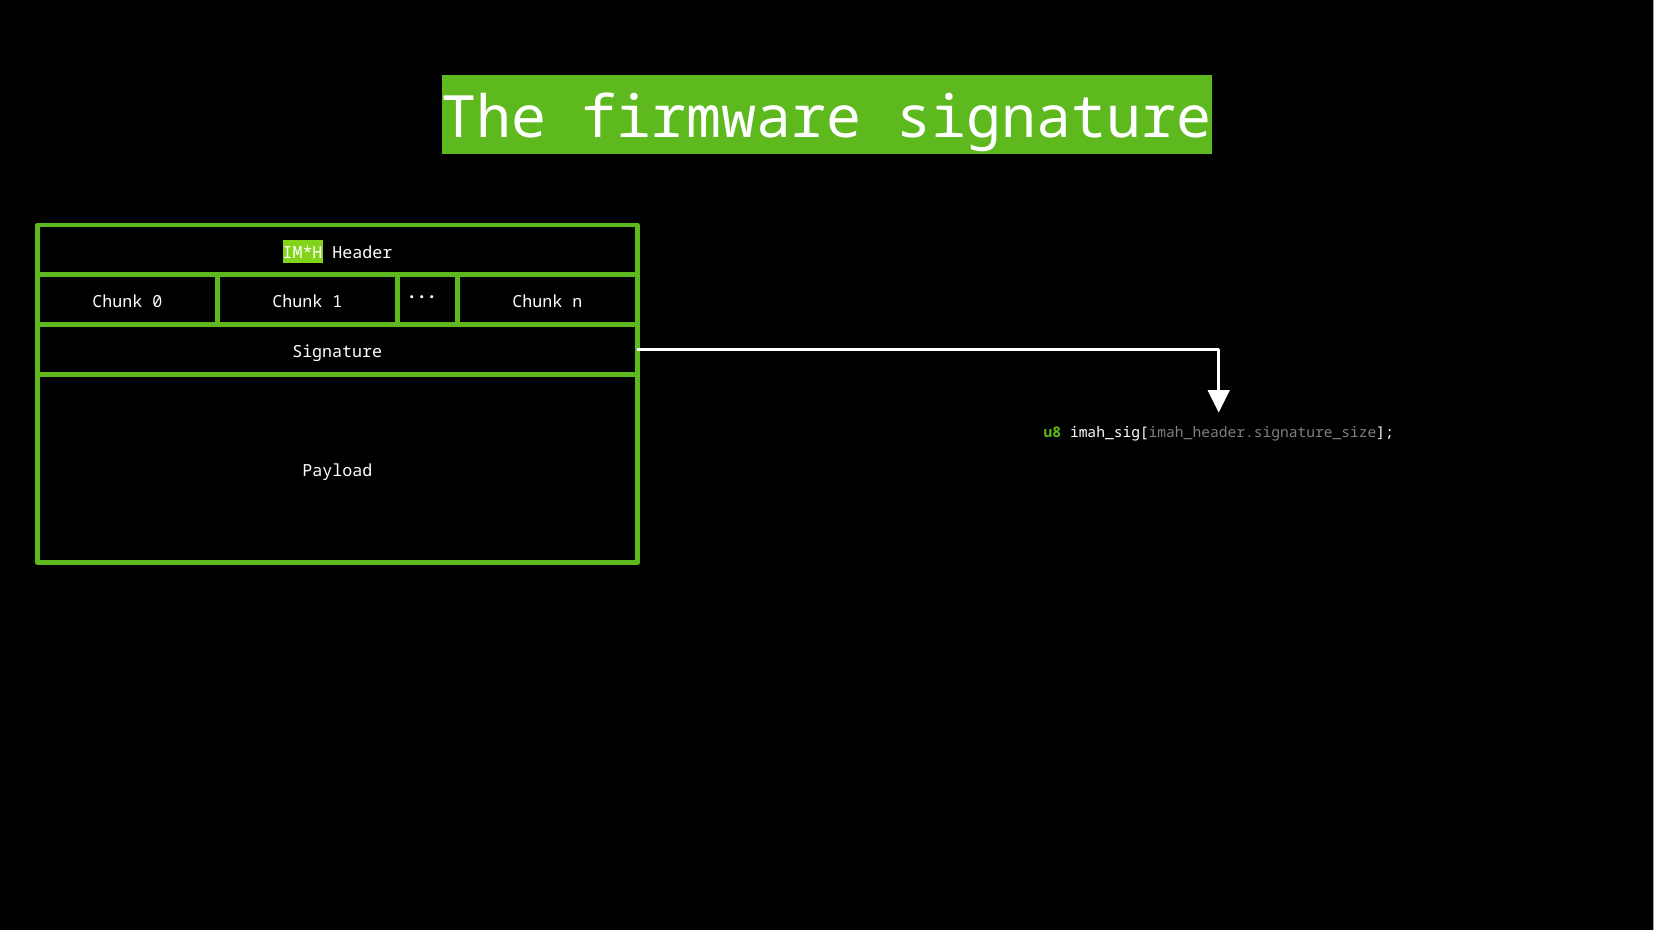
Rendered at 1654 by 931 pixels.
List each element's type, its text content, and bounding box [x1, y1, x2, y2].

text_box Chunk 0 [37, 274, 217, 324]
title The firmware signature [82, 37, 1571, 193]
text_box Signature [37, 324, 638, 374]
text_box Chunk n [467, 274, 638, 324]
text_box Payload [37, 374, 638, 563]
text_box Chunk 1 [217, 274, 398, 324]
text_box ... [406, 263, 467, 324]
text_box u8 imah_sig[imah_header.signature_size]; [825, 412, 1613, 481]
text_box IM*H Header [37, 225, 638, 275]
